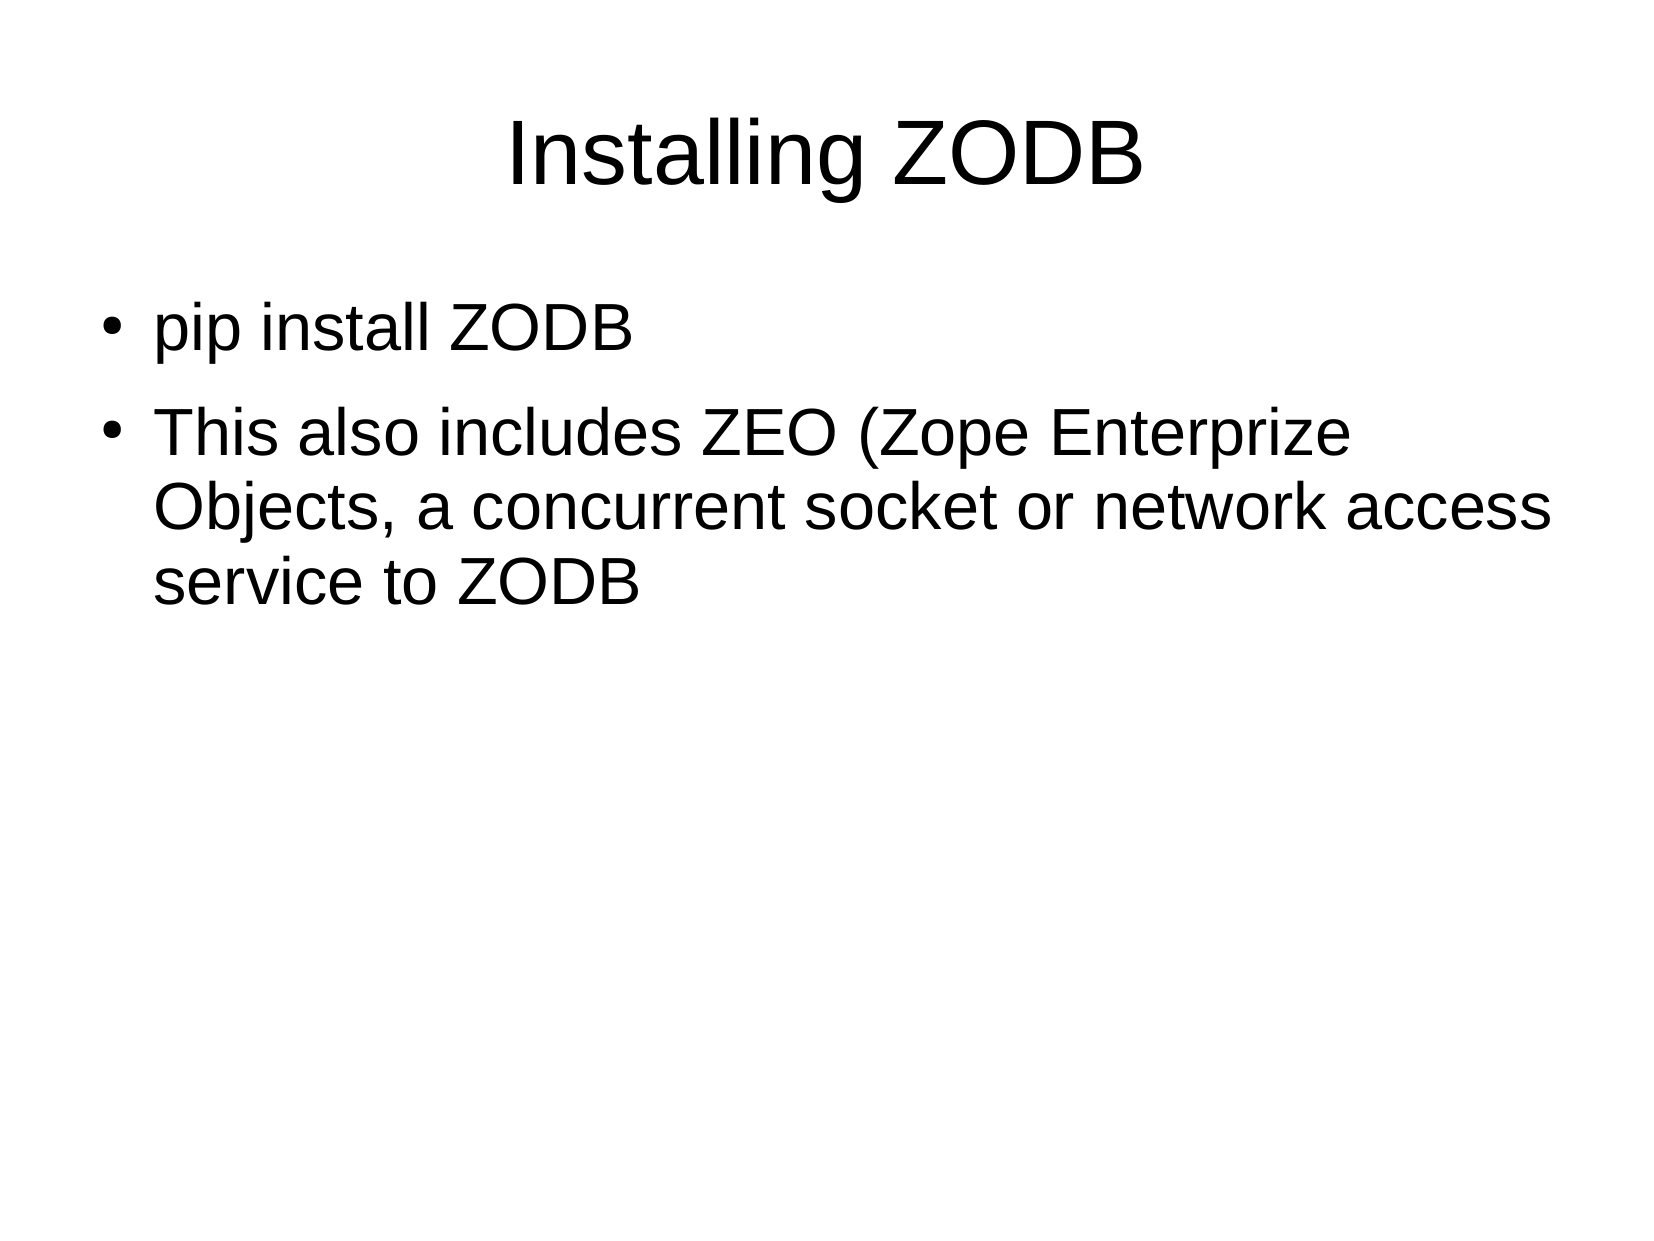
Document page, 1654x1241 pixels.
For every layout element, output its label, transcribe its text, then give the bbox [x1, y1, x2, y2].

list pip install ZODB This also includes ZEO (Zope Enterprize Objects, a concurrent socket or network access service to ZODB [82, 290, 1571, 1010]
title Installing ZODB [82, 49, 1571, 257]
